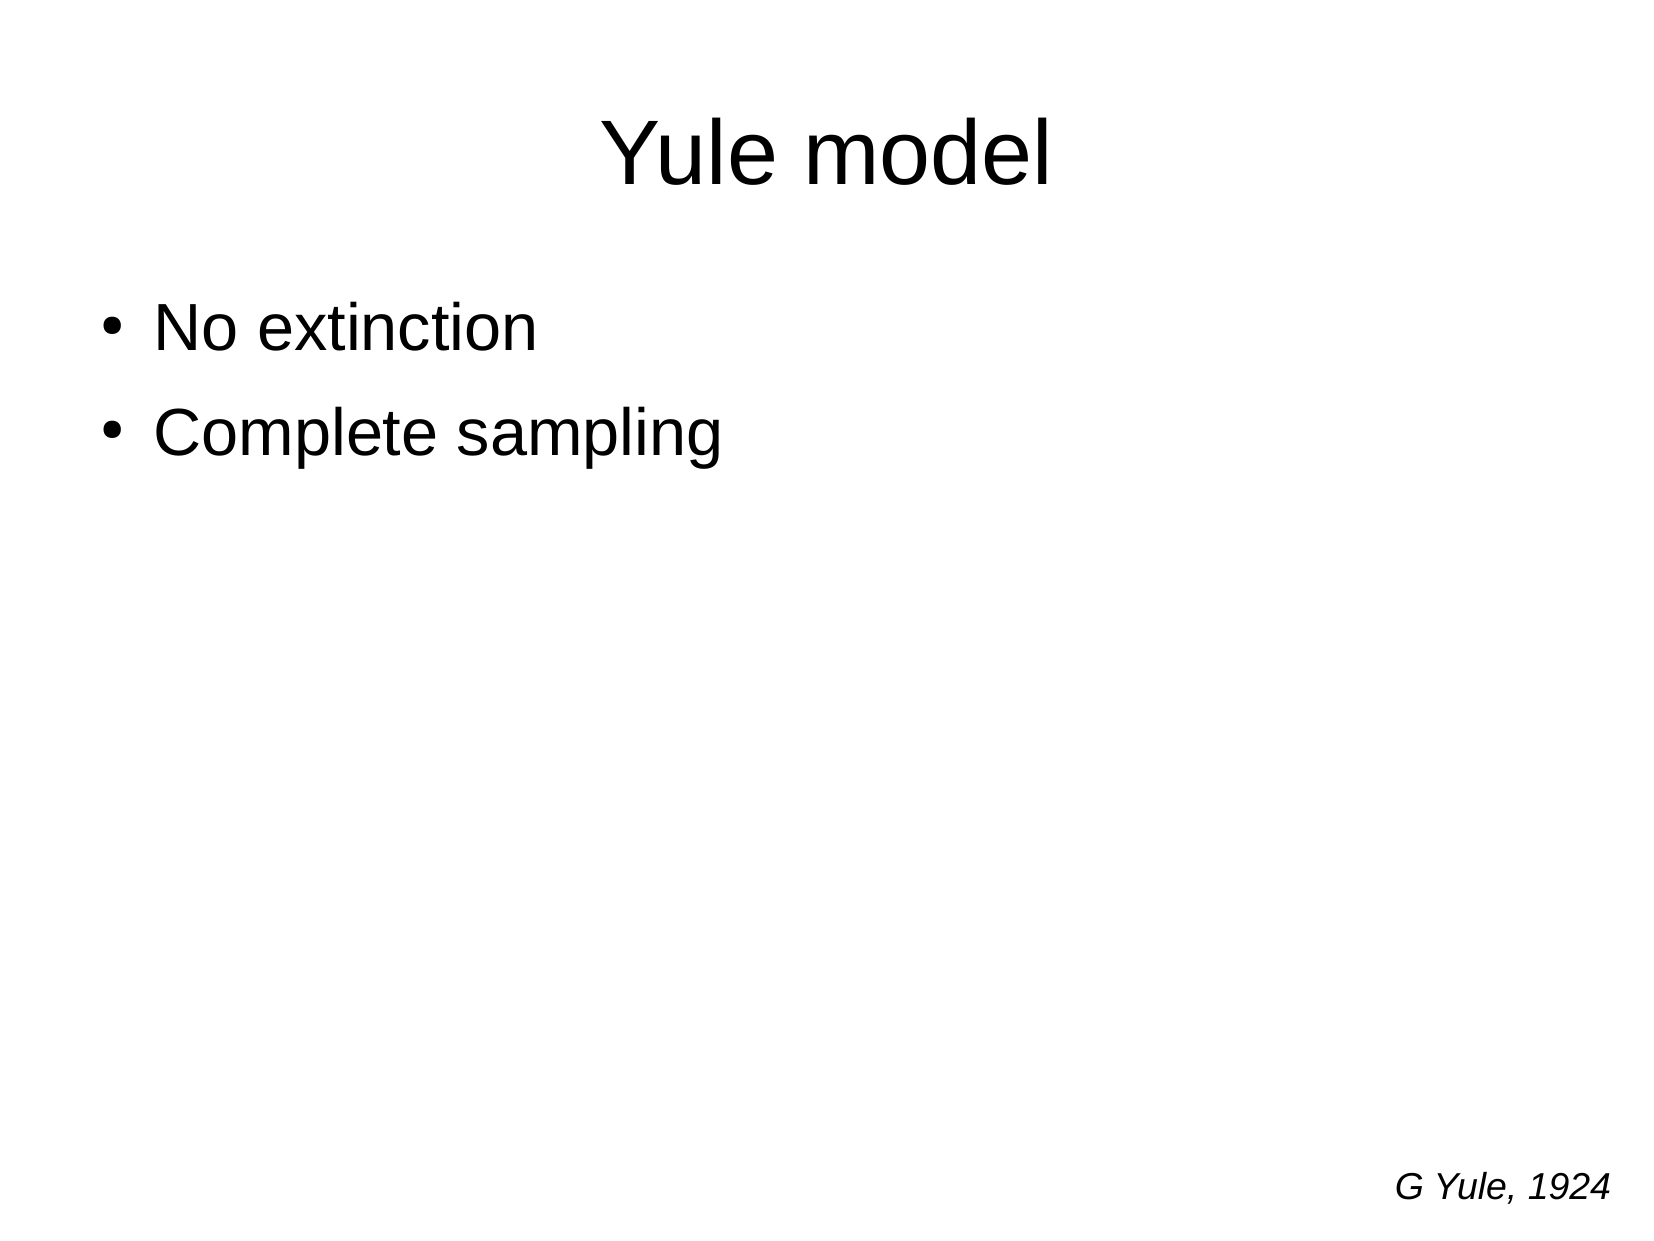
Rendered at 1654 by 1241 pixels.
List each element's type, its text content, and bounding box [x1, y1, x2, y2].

title Yule model [82, 49, 1571, 257]
text_box G Yule, 1924 [1380, 1158, 1626, 1216]
list No extinction Complete sampling [82, 290, 1571, 1010]
